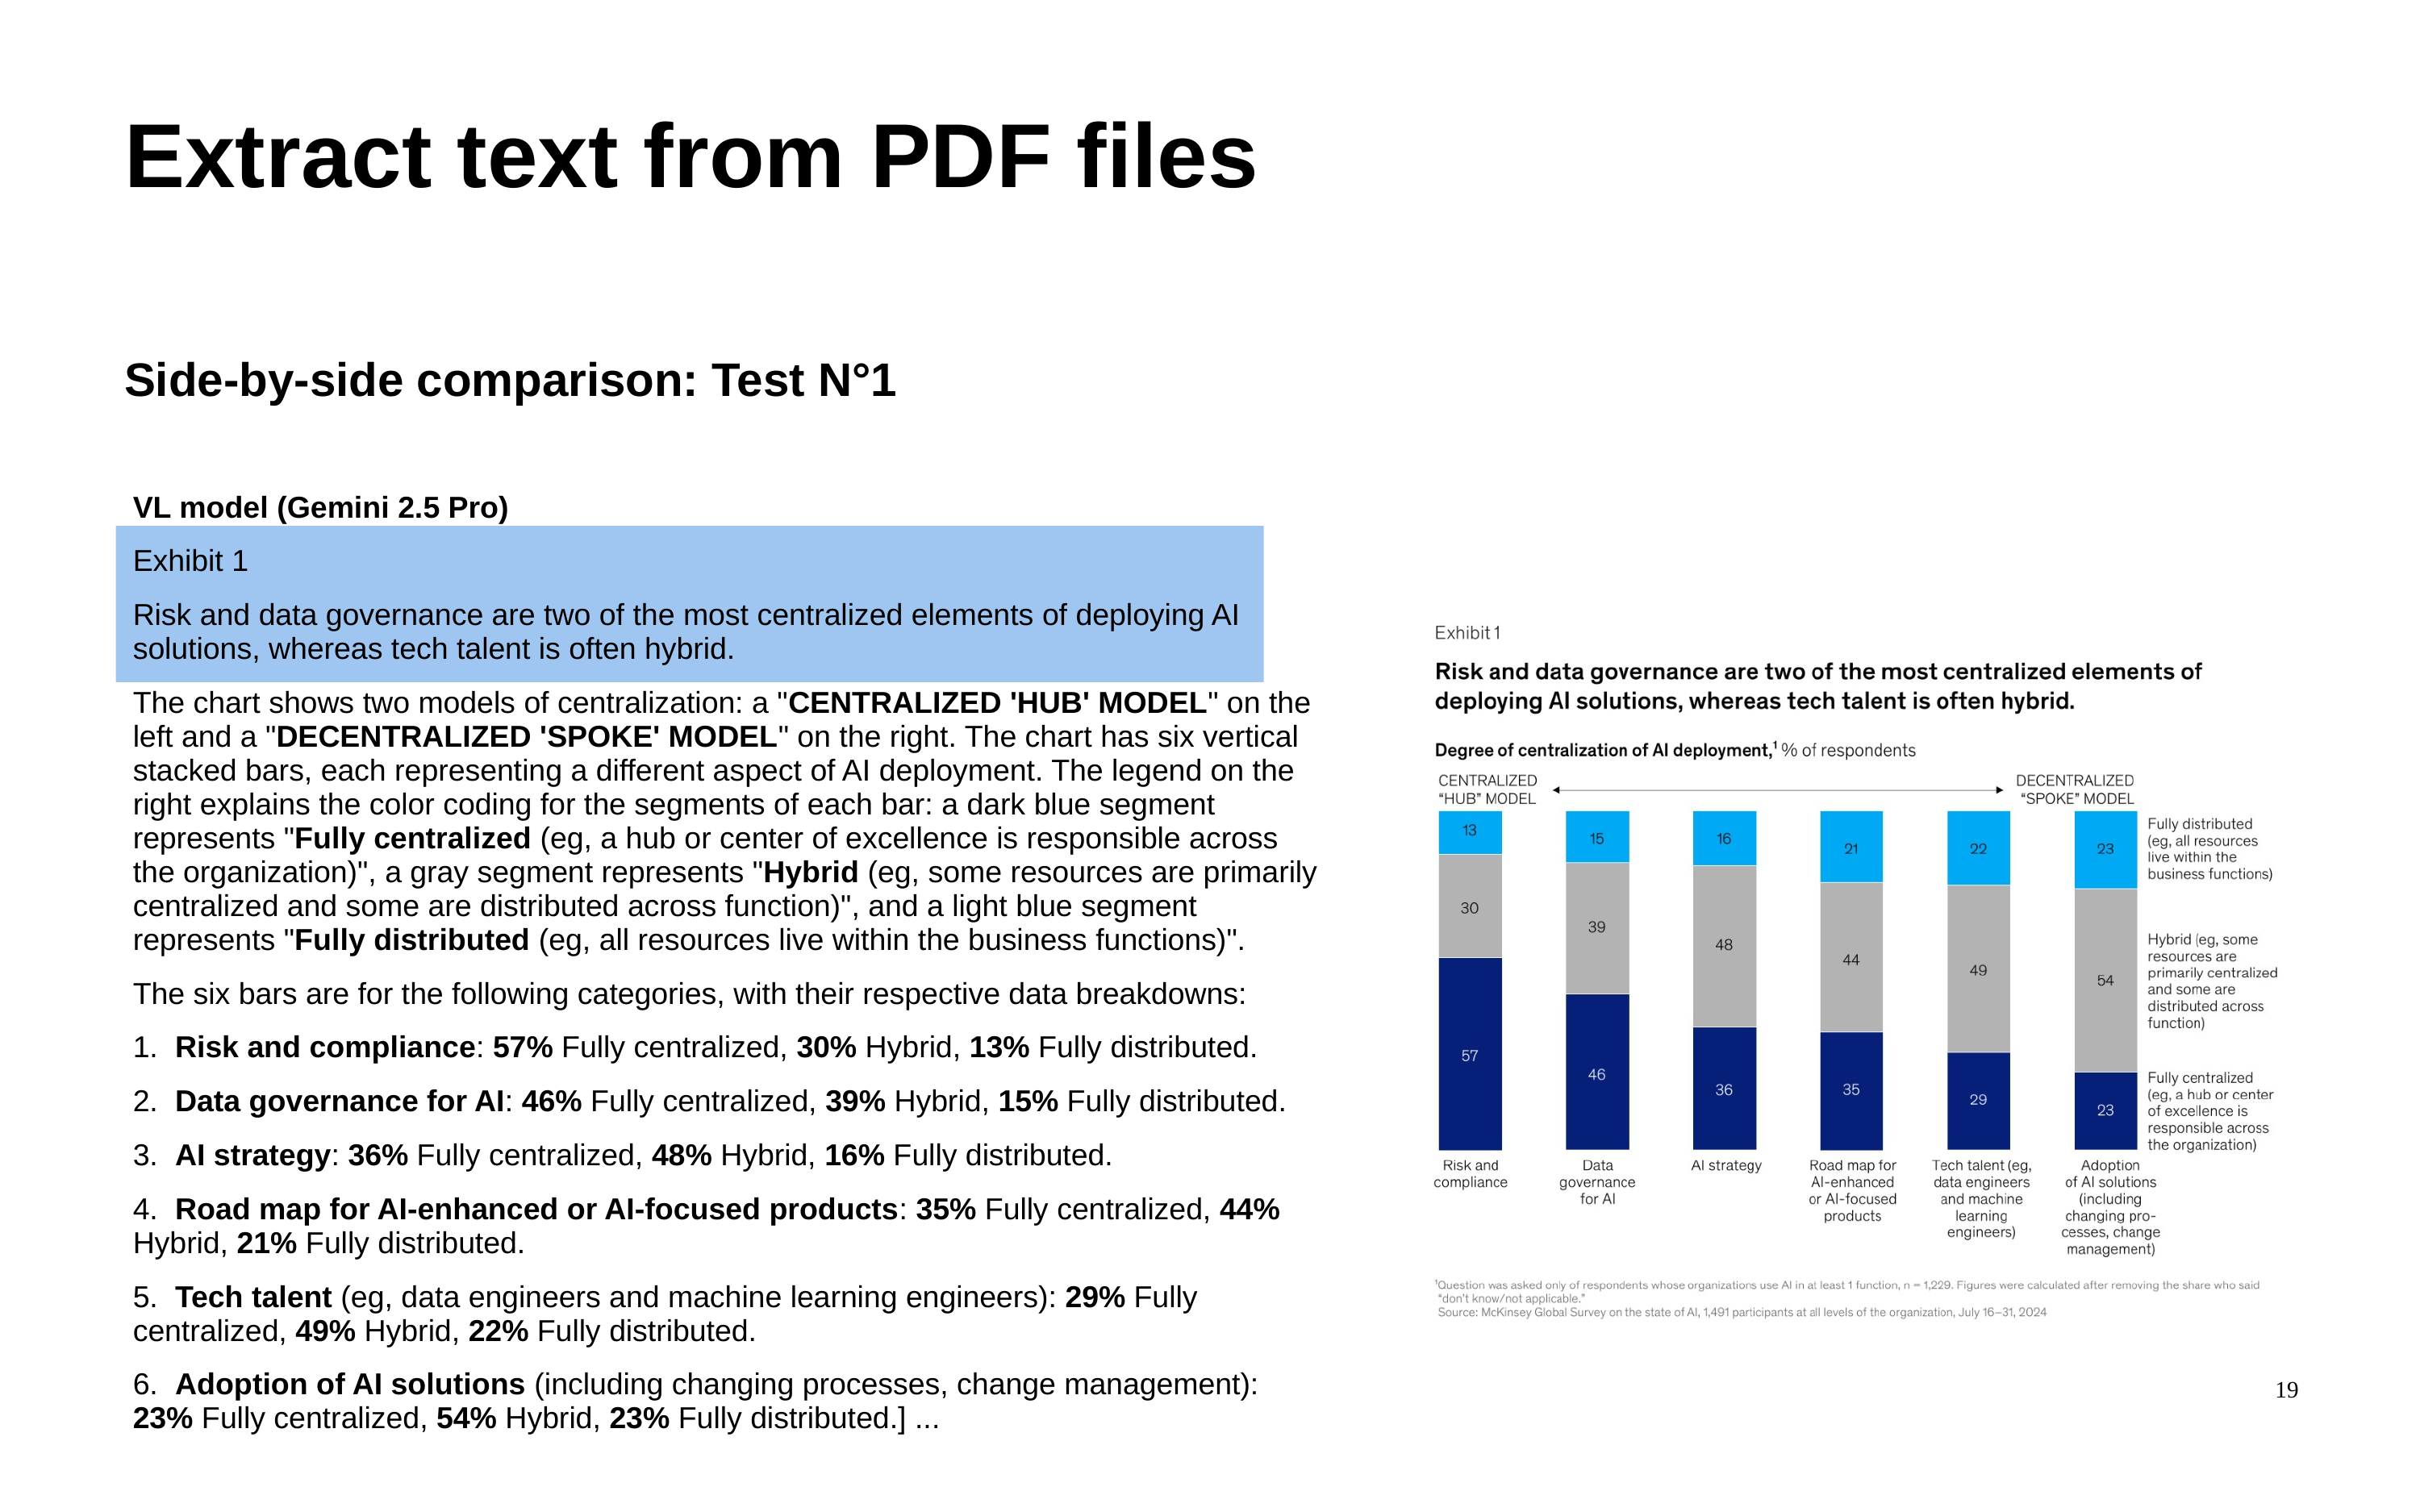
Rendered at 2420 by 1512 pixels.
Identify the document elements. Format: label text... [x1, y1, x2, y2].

picture [1400, 605, 2300, 1331]
text_box [115, 526, 121, 682]
text_box VL model (Gemini 2.5 Pro) Exhibit 1 Risk and data governance are two of the most centralized elements of deploying AI solutions, whereas tech talent is often hybrid. The chart shows two models of centralization: a "CENTRALIZED 'HUB' MODEL" on the left and a "DECENTRALIZED 'SPOKE' MODEL" on the right. The chart has six vertical stacked bars, each representing a different aspect of AI deployment. The legend on the right explains the color coding for the segments of each bar: a dark blue segment represents "Fully centralized (eg, a hub or center of excellence is responsible across the organization)", a gray segment represents "Hybrid (eg, some resources are primarily centralized and some are distributed across function)", and a light blue segment represents "Fully distributed (eg, all resources live within the business functions)". The six bars are for the following categories, with their respective data breakdowns: 1. Risk and compliance: 57% Fully centralized, 30% Hybrid, 13% Fully distributed. 2. Data governance for AI: 46% Fully centralized, 39% Hybrid, 15% Fully distributed. 3. AI strategy: 36% Fully centralized, 48% Hybrid, 16% Fully distributed. 4. Road map for AI-enhanced or AI-focused products: 35% Fully centralized, 44% Hybrid, 21% Fully distributed. 5. Tech talent (eg, data engineers and machine learning engineers): 29% Fully centralized, 49% Hybrid, 22% Fully distributed. 6. Adoption of AI solutions (including changing processes, change management): 23% Fully centralized, 54% Hybrid, 23% Fully distributed.] ... [121, 484, 1332, 1512]
text_box Extract text from PDF files [112, 61, 2173, 251]
text_box Side-by-side comparison: Test N°1 [112, 322, 2118, 413]
